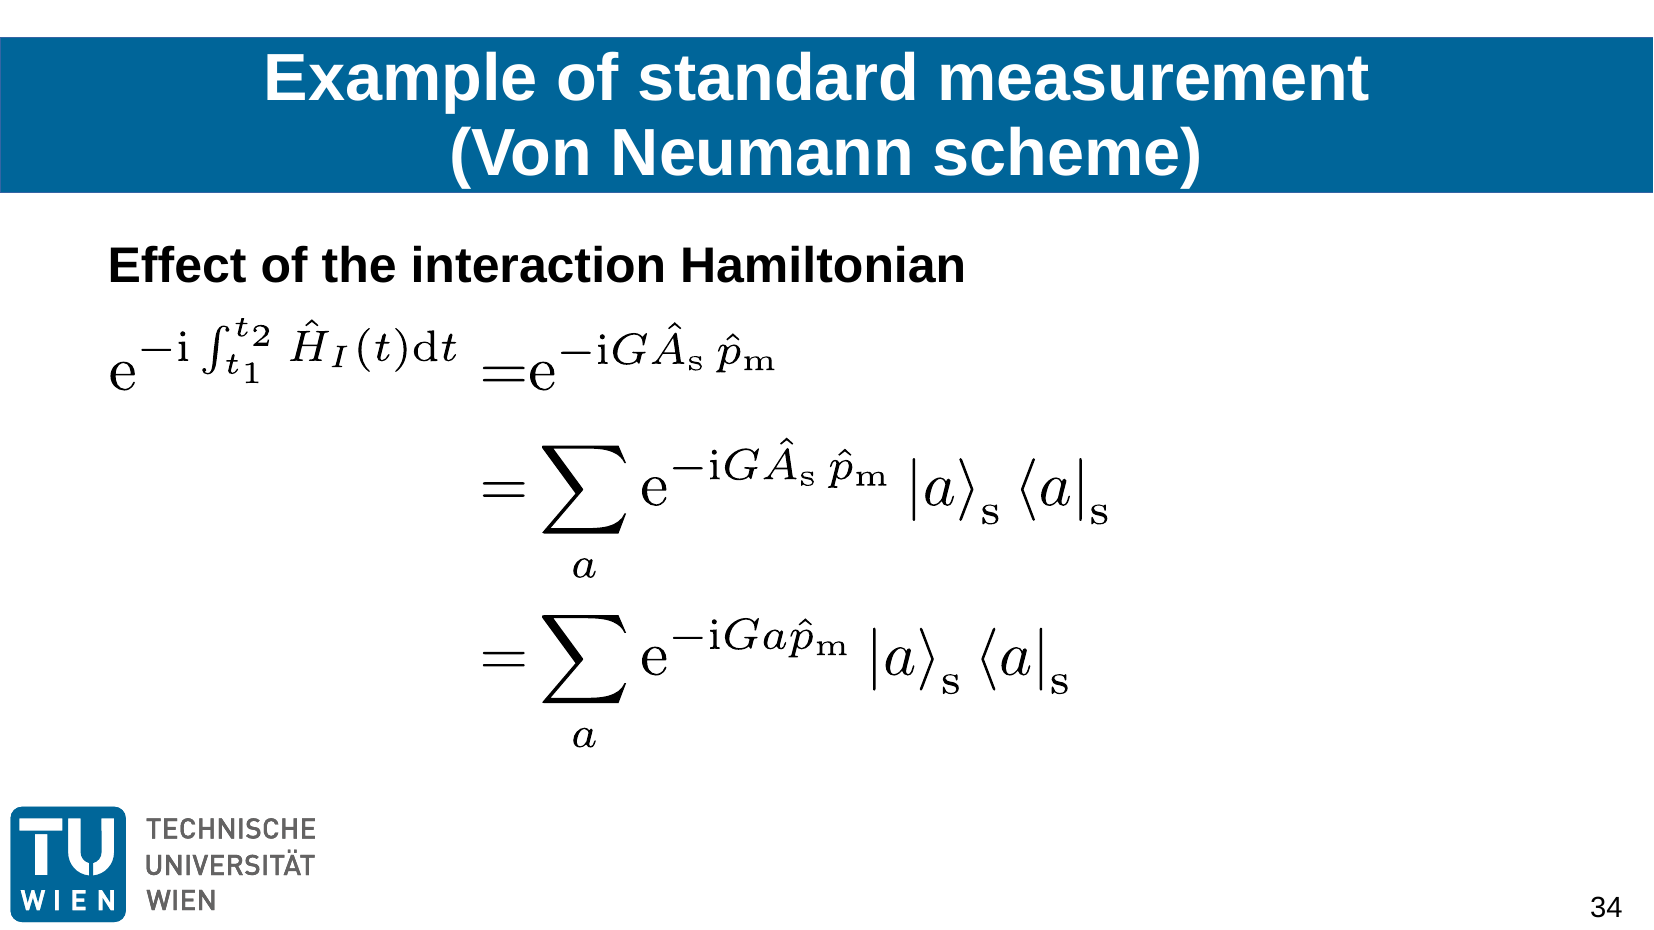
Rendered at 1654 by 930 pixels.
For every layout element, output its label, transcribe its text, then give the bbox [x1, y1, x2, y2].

title Example of standard measurement (Von Neumann scheme) [0, 37, 1653, 193]
picture [98, 318, 1302, 780]
list Effect of the interaction Hamiltonian [107, 236, 1186, 311]
